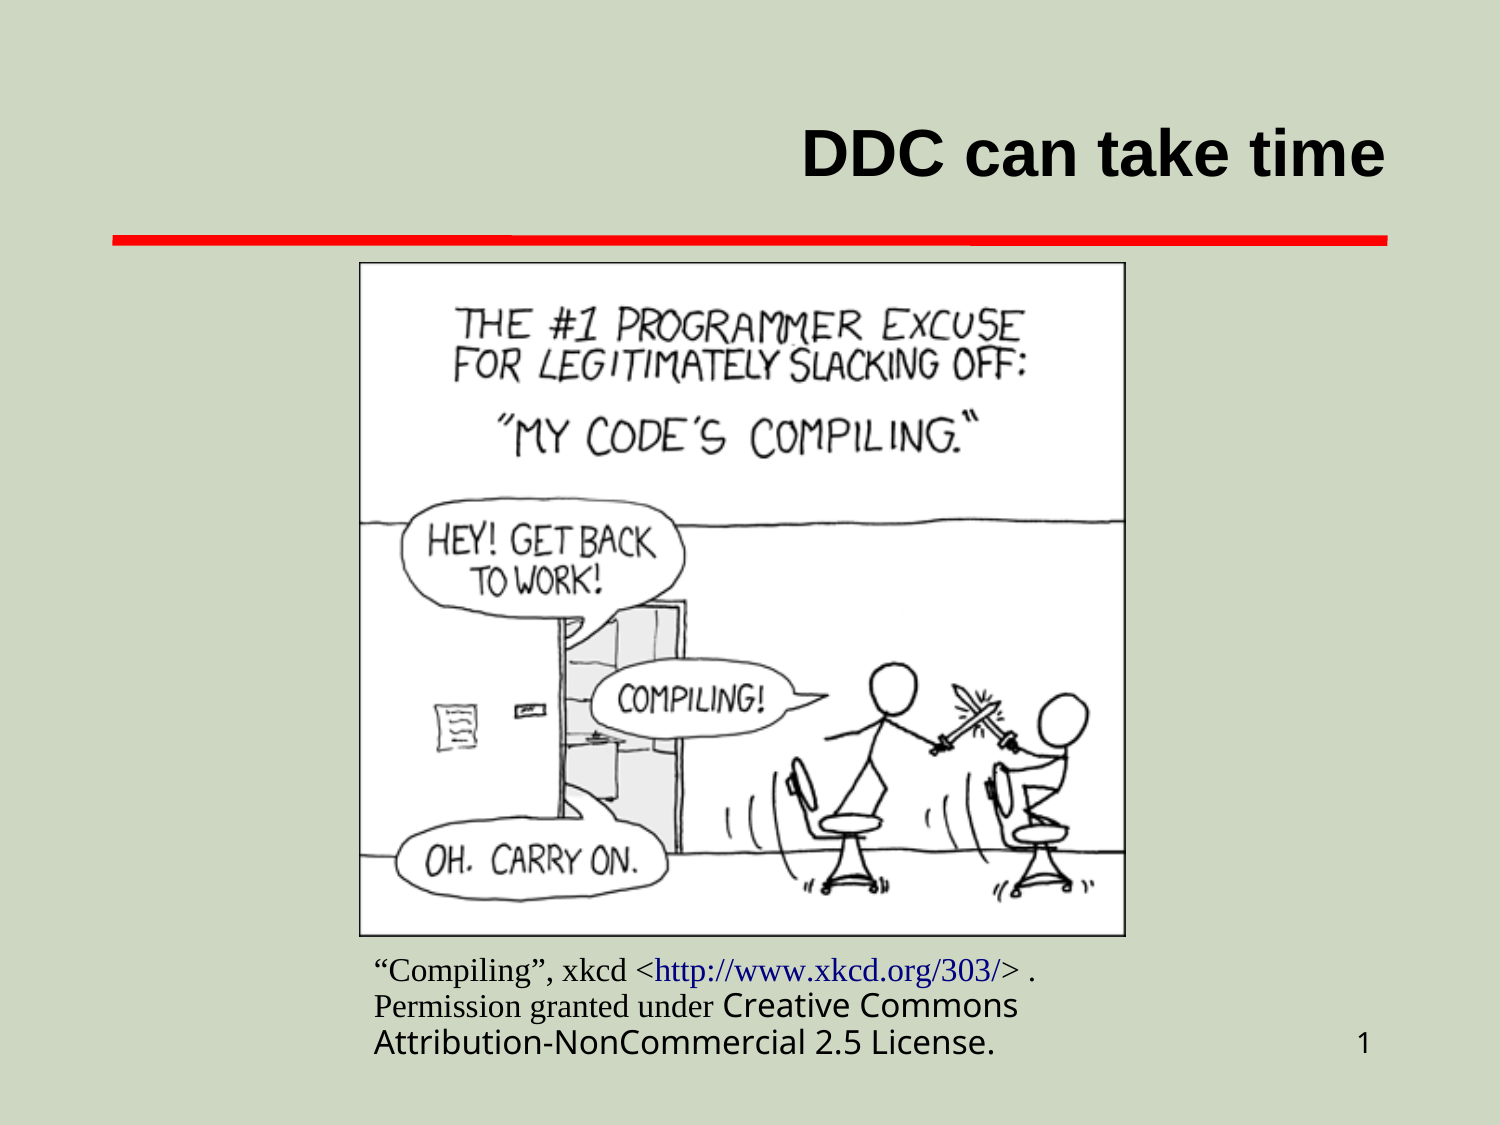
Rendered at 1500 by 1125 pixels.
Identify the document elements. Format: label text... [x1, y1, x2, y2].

picture [359, 262, 1126, 937]
title DDC can take time [124, 85, 1387, 224]
text_box “Compiling”, xkcd <http://www.xkcd.org/303/> . Permission granted under Creative Commons Attribution-NonCommercial 2.5 License. [359, 944, 1147, 1070]
